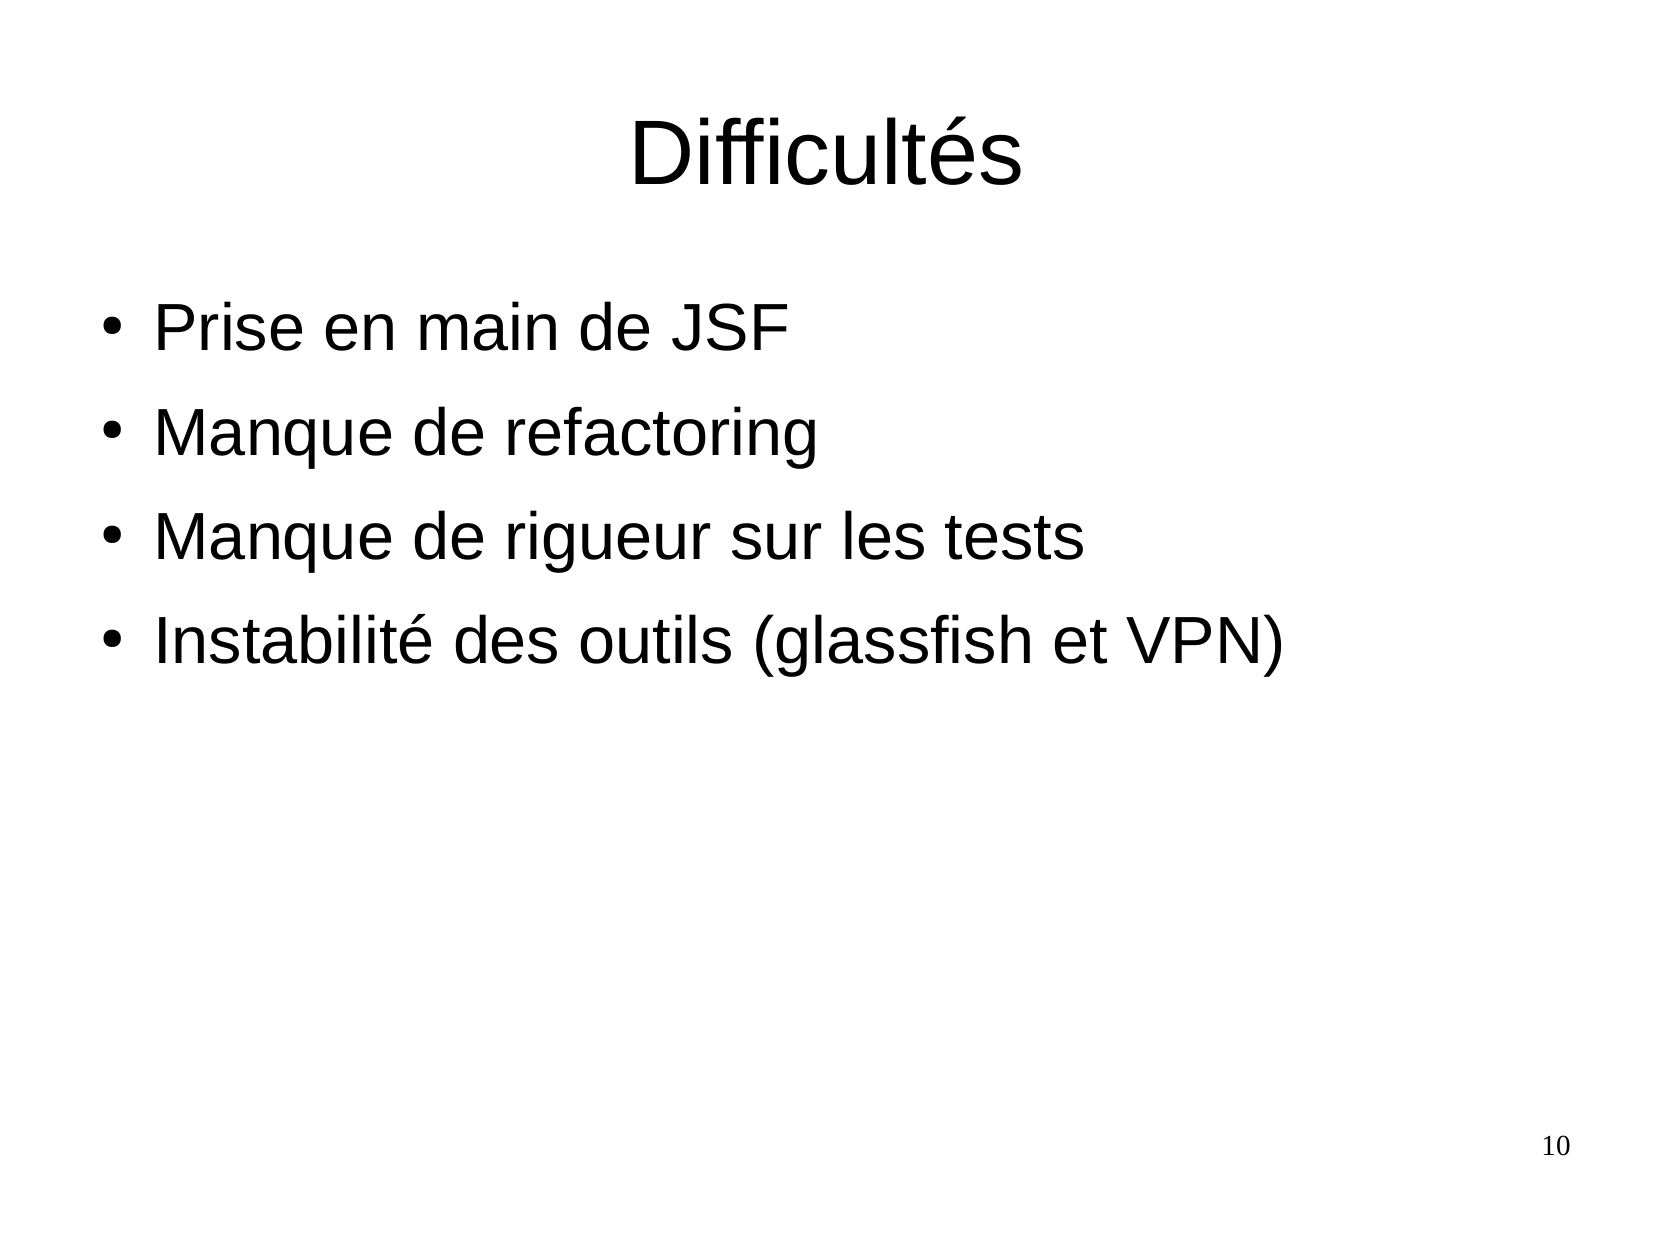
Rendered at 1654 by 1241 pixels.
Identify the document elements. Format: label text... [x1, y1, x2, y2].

title Difficultés [82, 49, 1571, 257]
list Prise en main de JSF Manque de refactoring Manque de rigueur sur les tests Instabilité des outils (glassfish et VPN) [82, 290, 1538, 1010]
